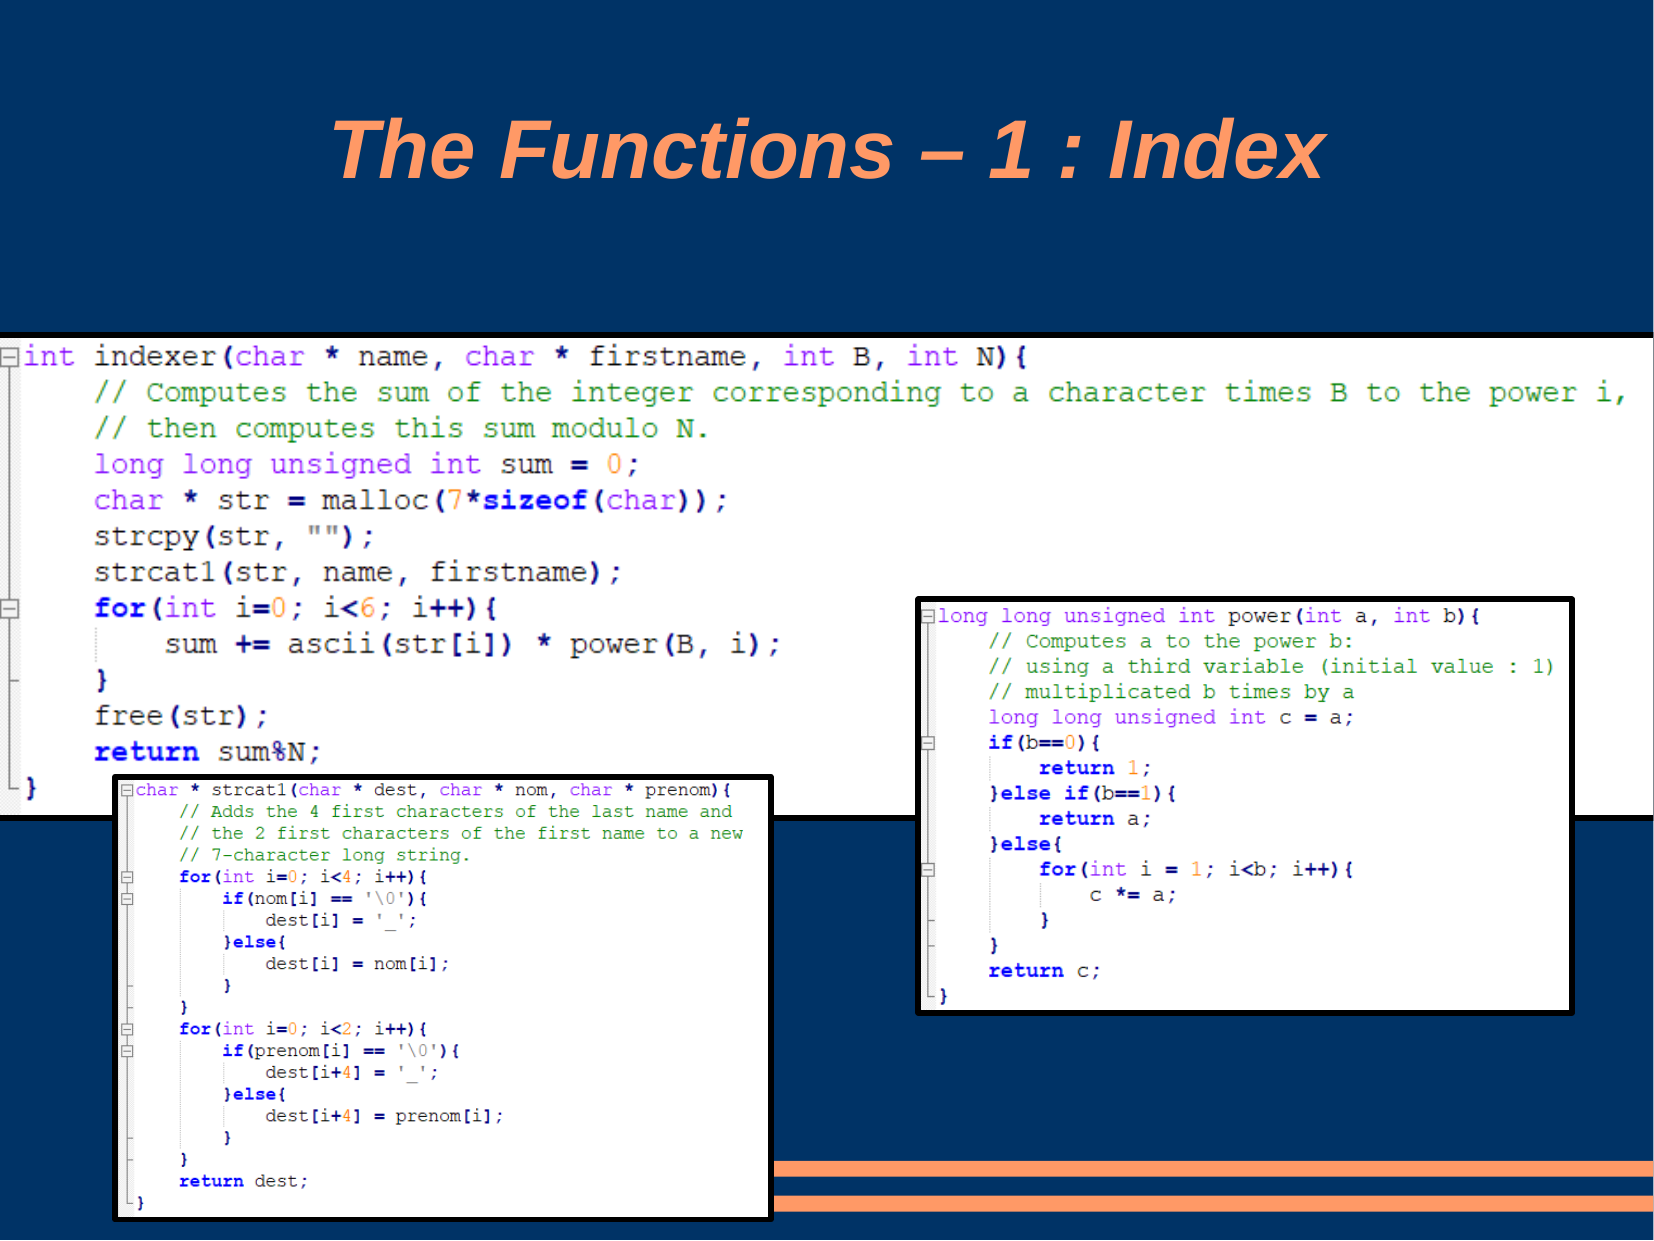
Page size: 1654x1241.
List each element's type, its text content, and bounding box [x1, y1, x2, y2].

picture [118, 779, 768, 1217]
picture [921, 602, 1569, 1010]
picture [0, 337, 1654, 815]
title The Functions – 1 : Index [121, 46, 1534, 254]
